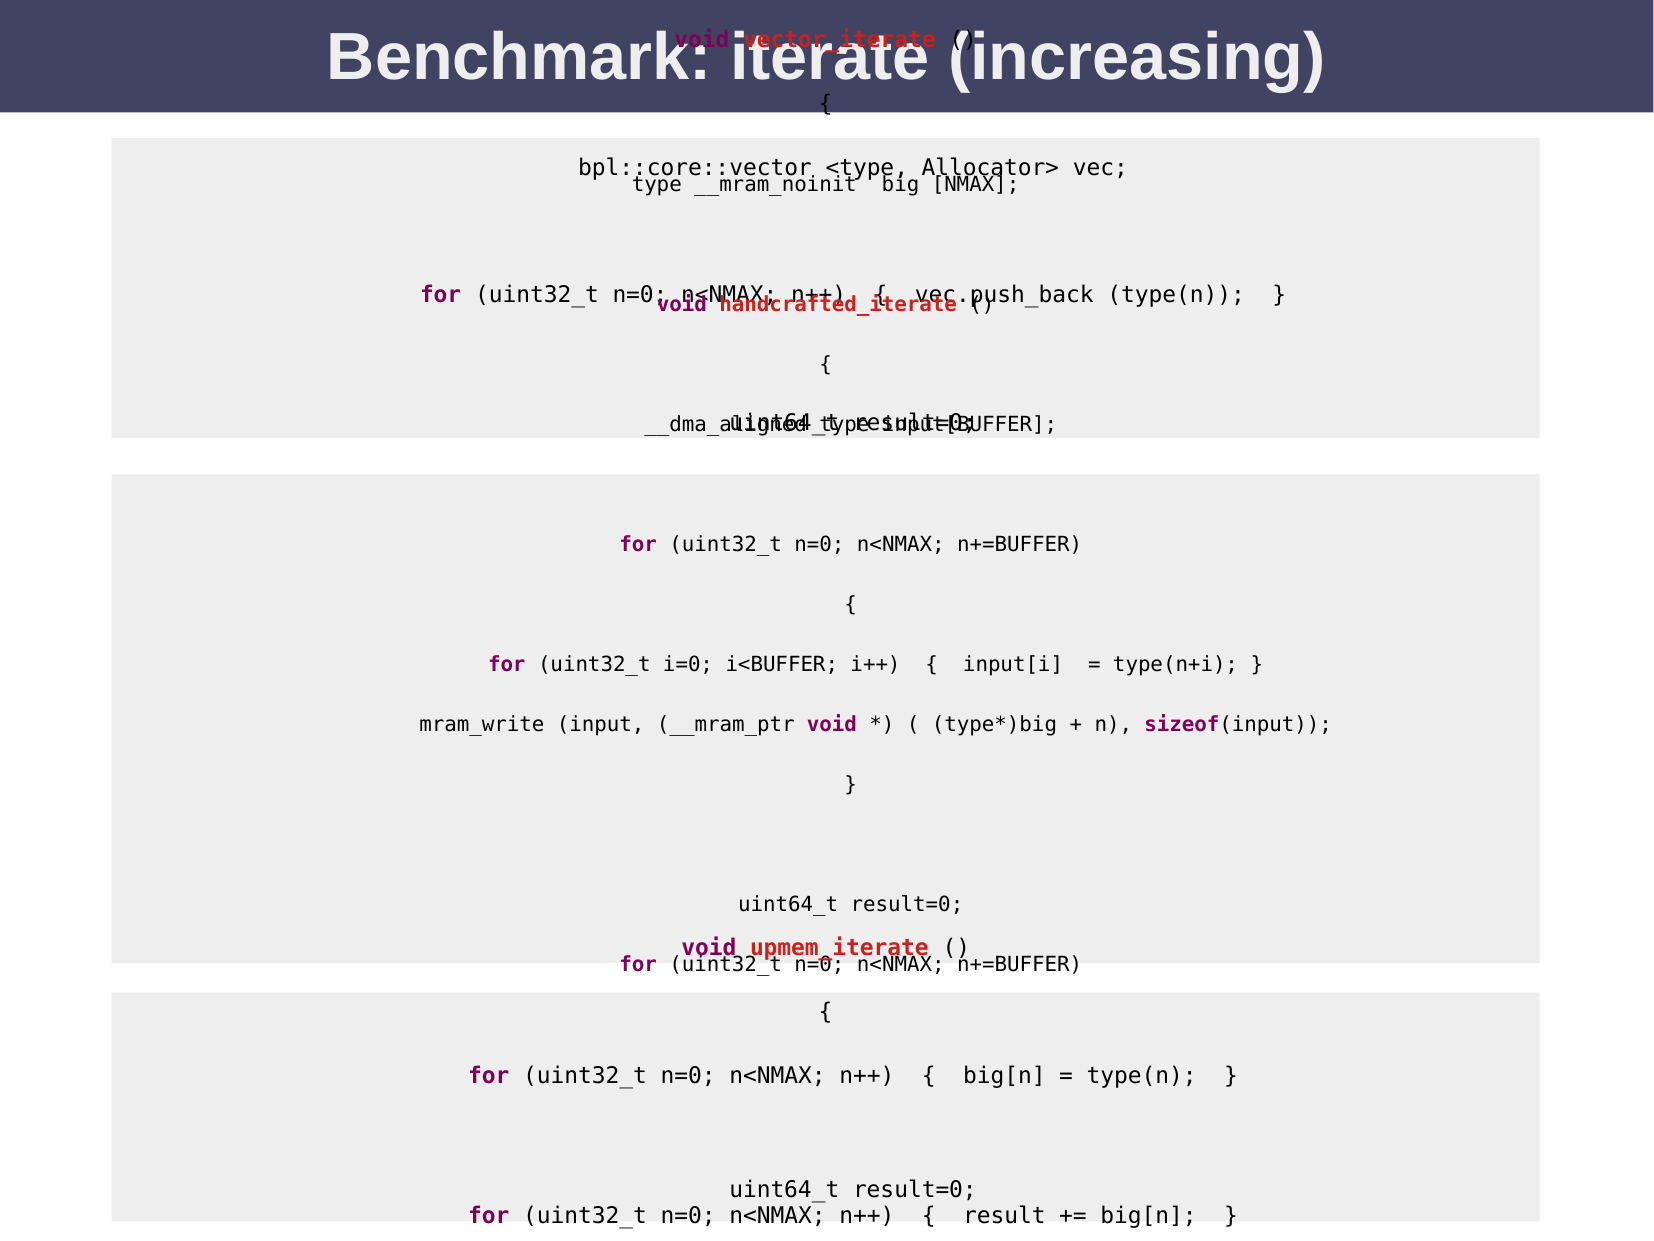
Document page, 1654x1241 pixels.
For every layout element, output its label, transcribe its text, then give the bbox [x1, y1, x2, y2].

text_box type __mram_noinit big [NMAX]; void handcrafted_iterate () { __dma_aligned type input[BUFFER]; for (uint32_t n=0; n<NMAX; n+=BUFFER) { for (uint32_t i=0; i<BUFFER; i++) { input[i] = type(n+i); } mram_write (input, (__mram_ptr void *) ( (type*)big + n), sizeof(input)); } uint64_t result=0; for (uint32_t n=0; n<NMAX; n+=BUFFER) { mram_read ((__mram_ptr void *) ( (type*)big + n), input, sizeof(input)); for (uint32_t i=0; i<BUFFER; i++) { result += input[i]; } } } [111, 474, 1540, 964]
text_box void vector_iterate () { bpl::core::vector <type, Allocator> vec; for (uint32_t n=0; n<NMAX; n++) { vec.push_back (type(n)); } uint64_t result=0; vec.iterate ([&] (type n) { result += n; }); } [111, 138, 1540, 439]
text_box Benchmark: iterate (increasing) [0, 0, 1654, 113]
text_box void upmem_iterate () { for (uint32_t n=0; n<NMAX; n++) { big[n] = type(n); } uint64_t result=0; for (uint32_t n=0; n<NMAX; n++) { result += big[n]; } } [111, 992, 1540, 1222]
